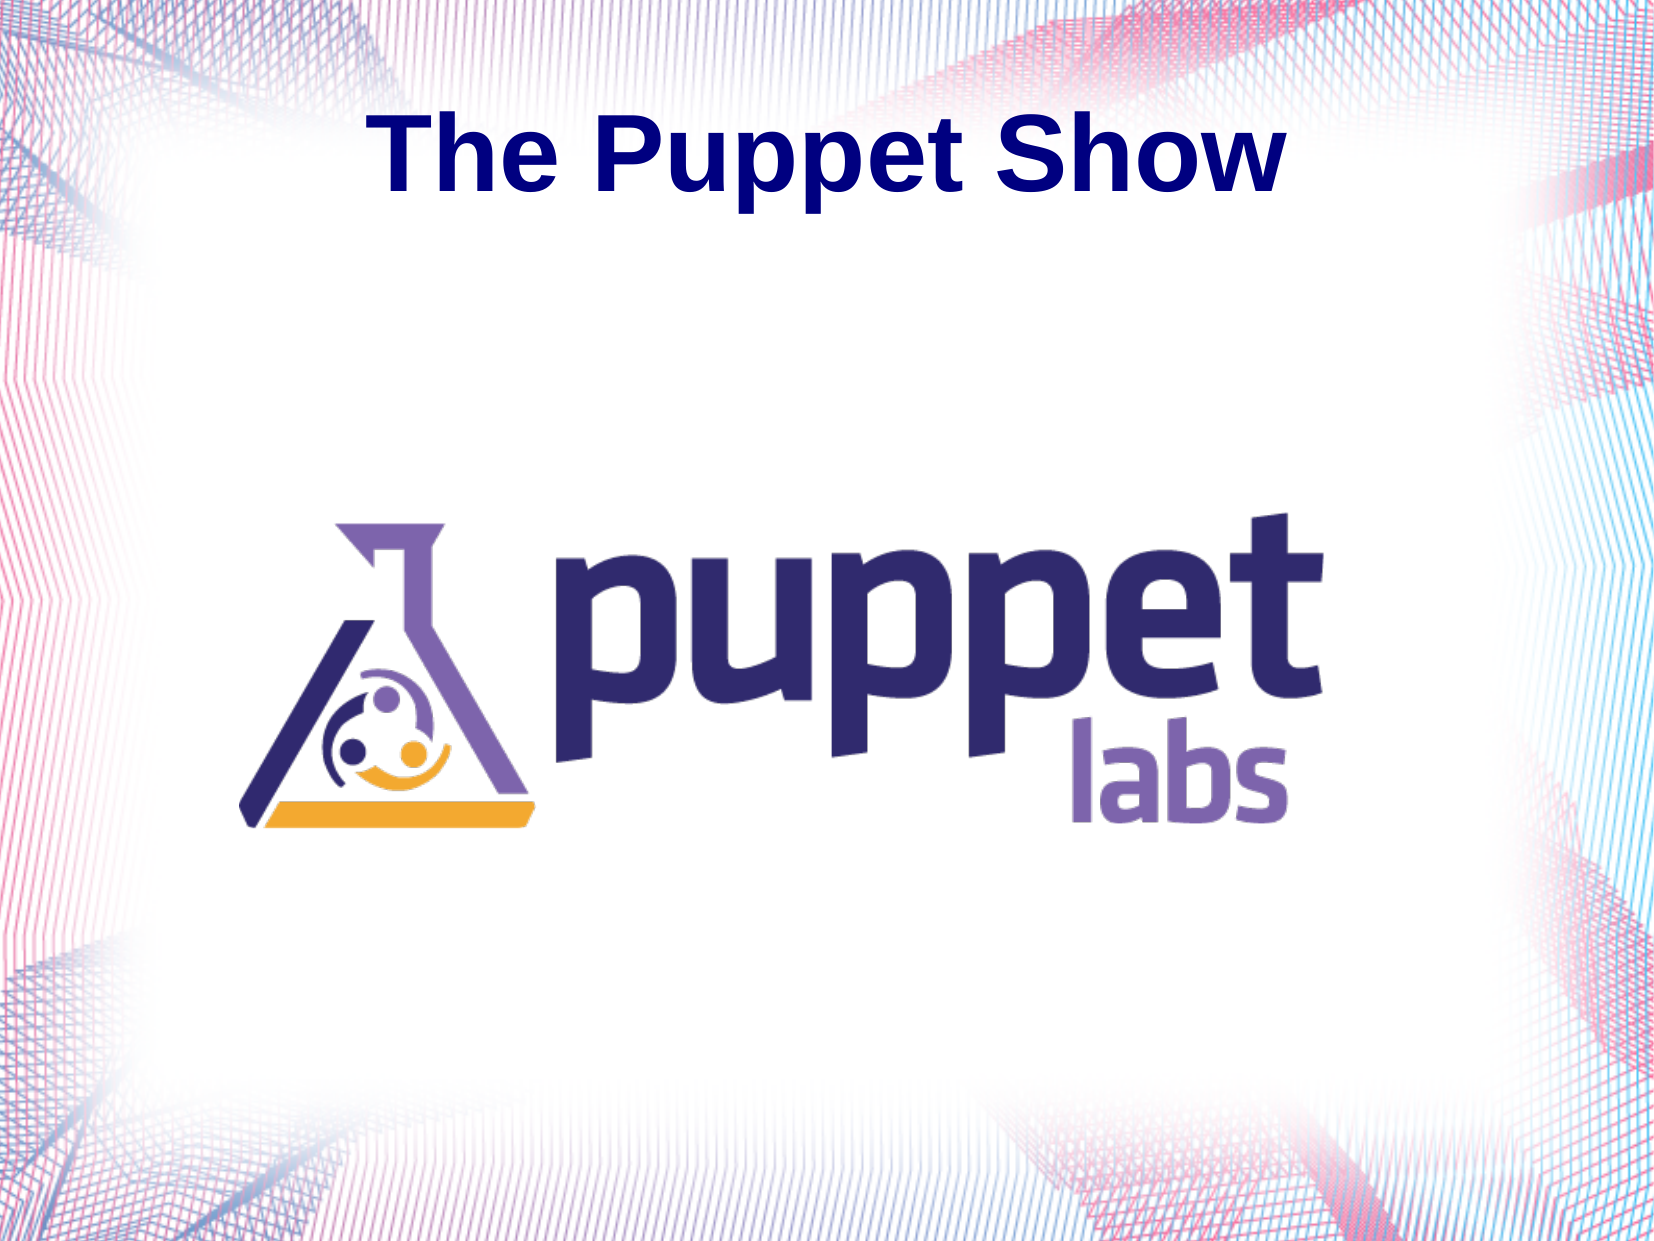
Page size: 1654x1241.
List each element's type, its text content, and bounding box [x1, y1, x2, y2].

picture [0, 0, 1654, 1241]
title The Puppet Show [82, 49, 1571, 257]
